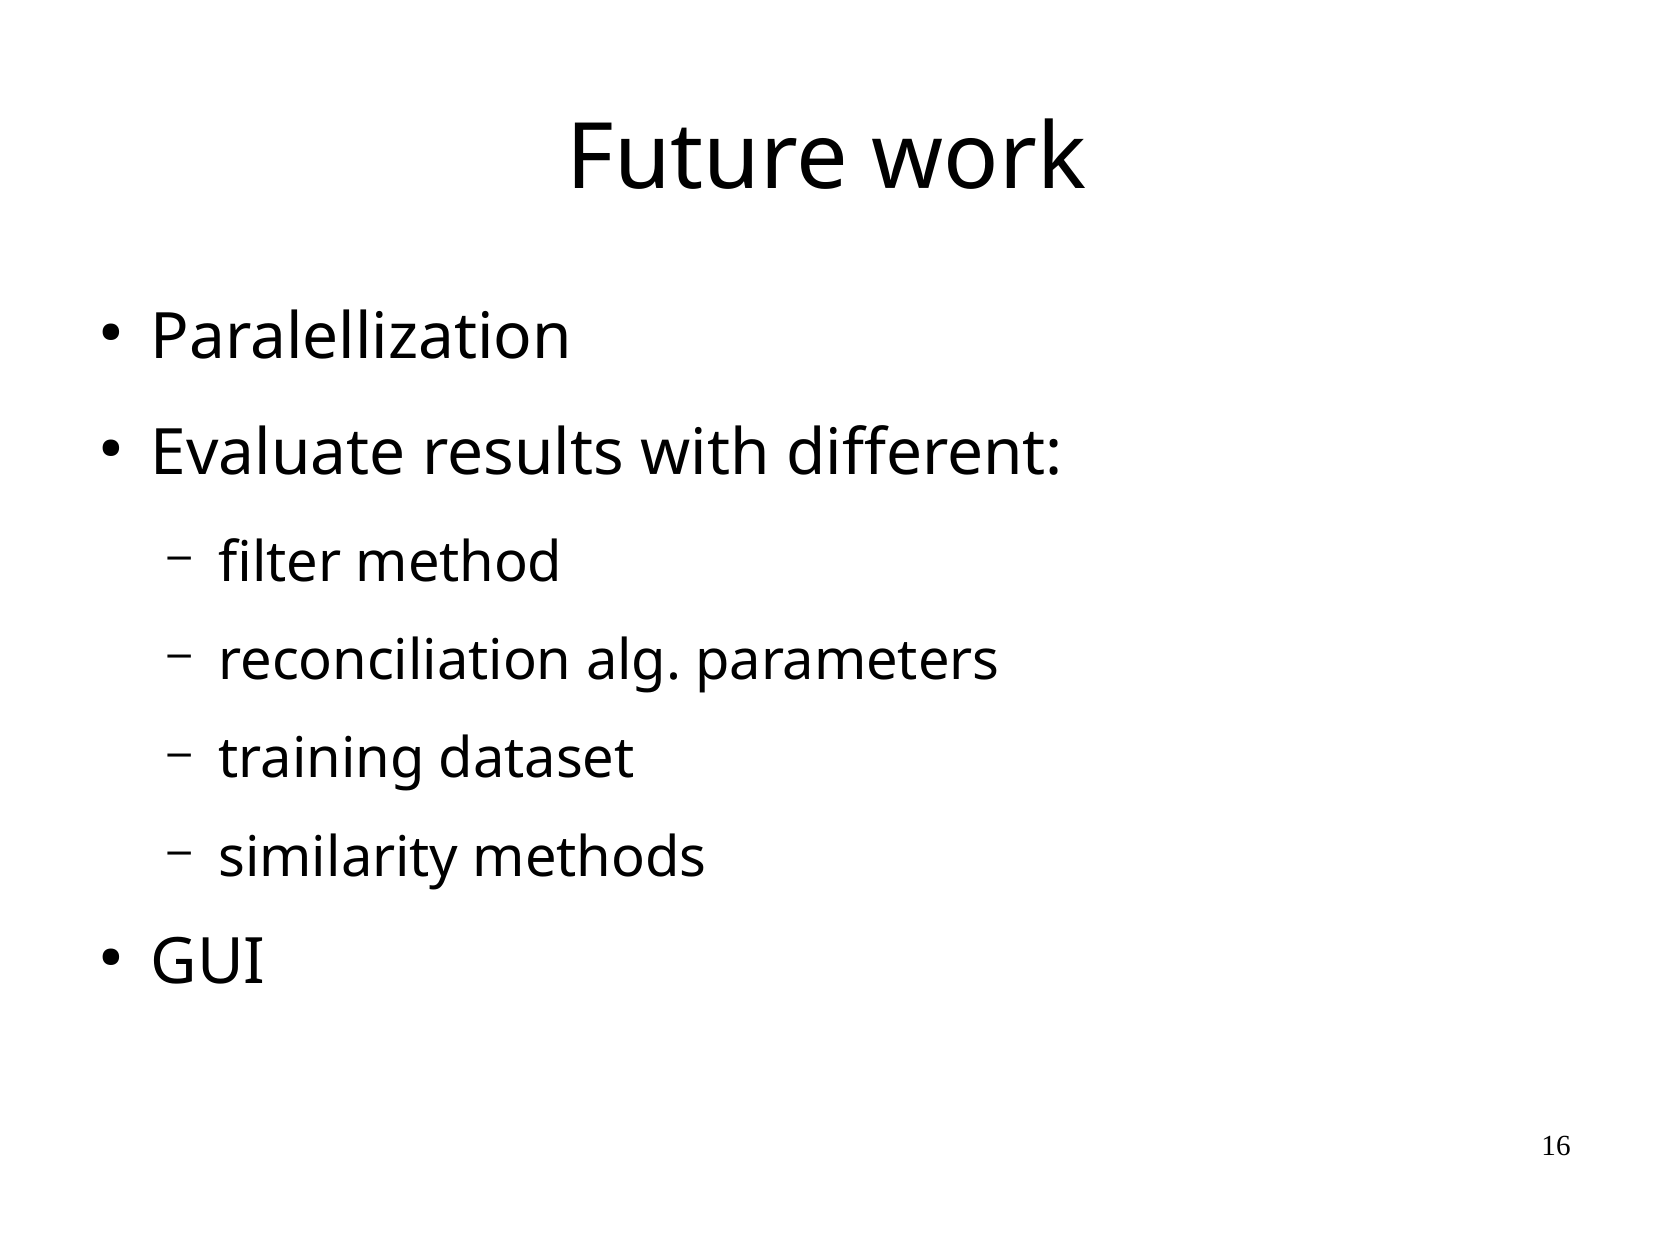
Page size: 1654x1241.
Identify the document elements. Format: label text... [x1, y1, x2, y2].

title Future work [82, 49, 1571, 257]
list Paralellization Evaluate results with different: filter method reconciliation alg. parameters training dataset similarity methods GUI [82, 290, 1571, 1010]
